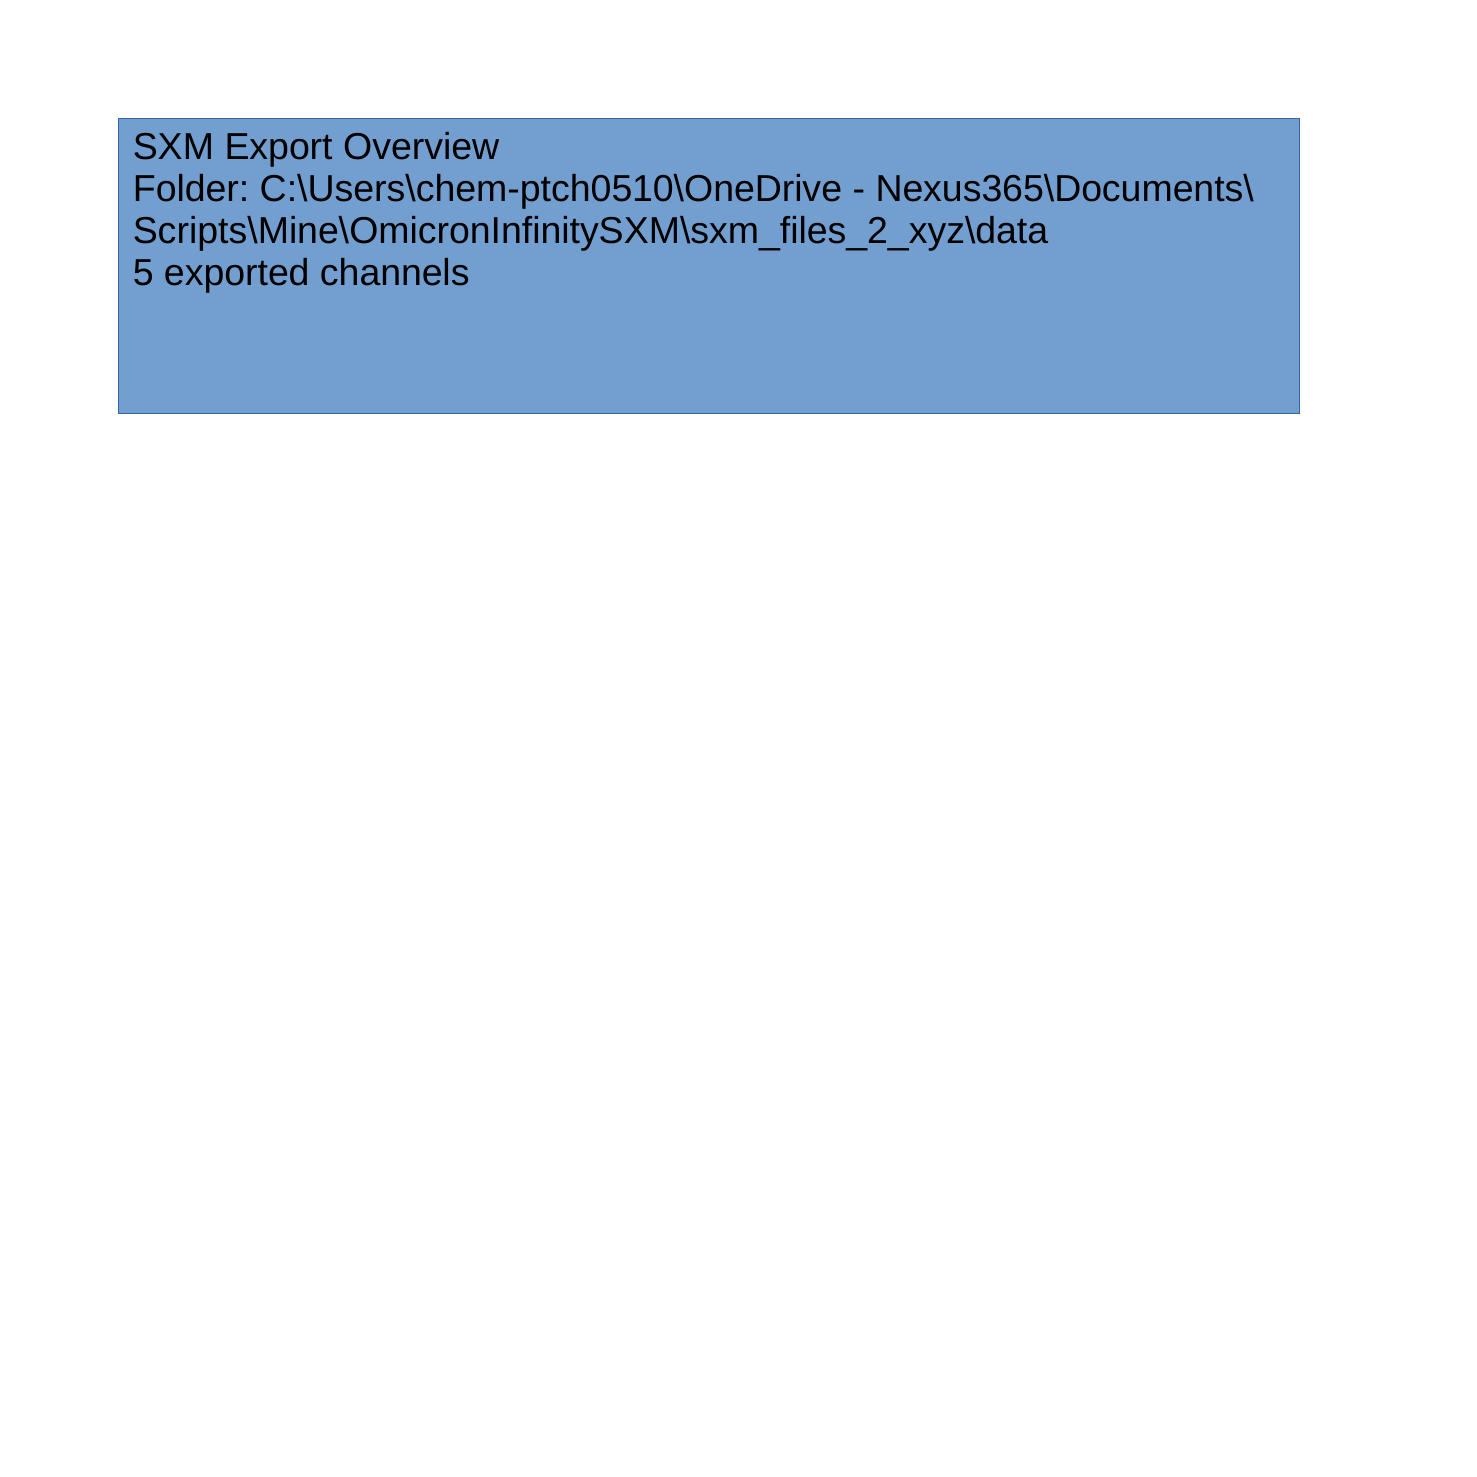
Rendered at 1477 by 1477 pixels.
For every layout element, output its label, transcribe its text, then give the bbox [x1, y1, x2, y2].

text_box SXM Export Overview Folder: C:\Users\chem-ptch0510\OneDrive - Nexus365\Documents\Scripts\Mine\OmicronInfinitySXM\sxm_files_2_xyz\data 5 exported channels [118, 118, 1300, 414]
